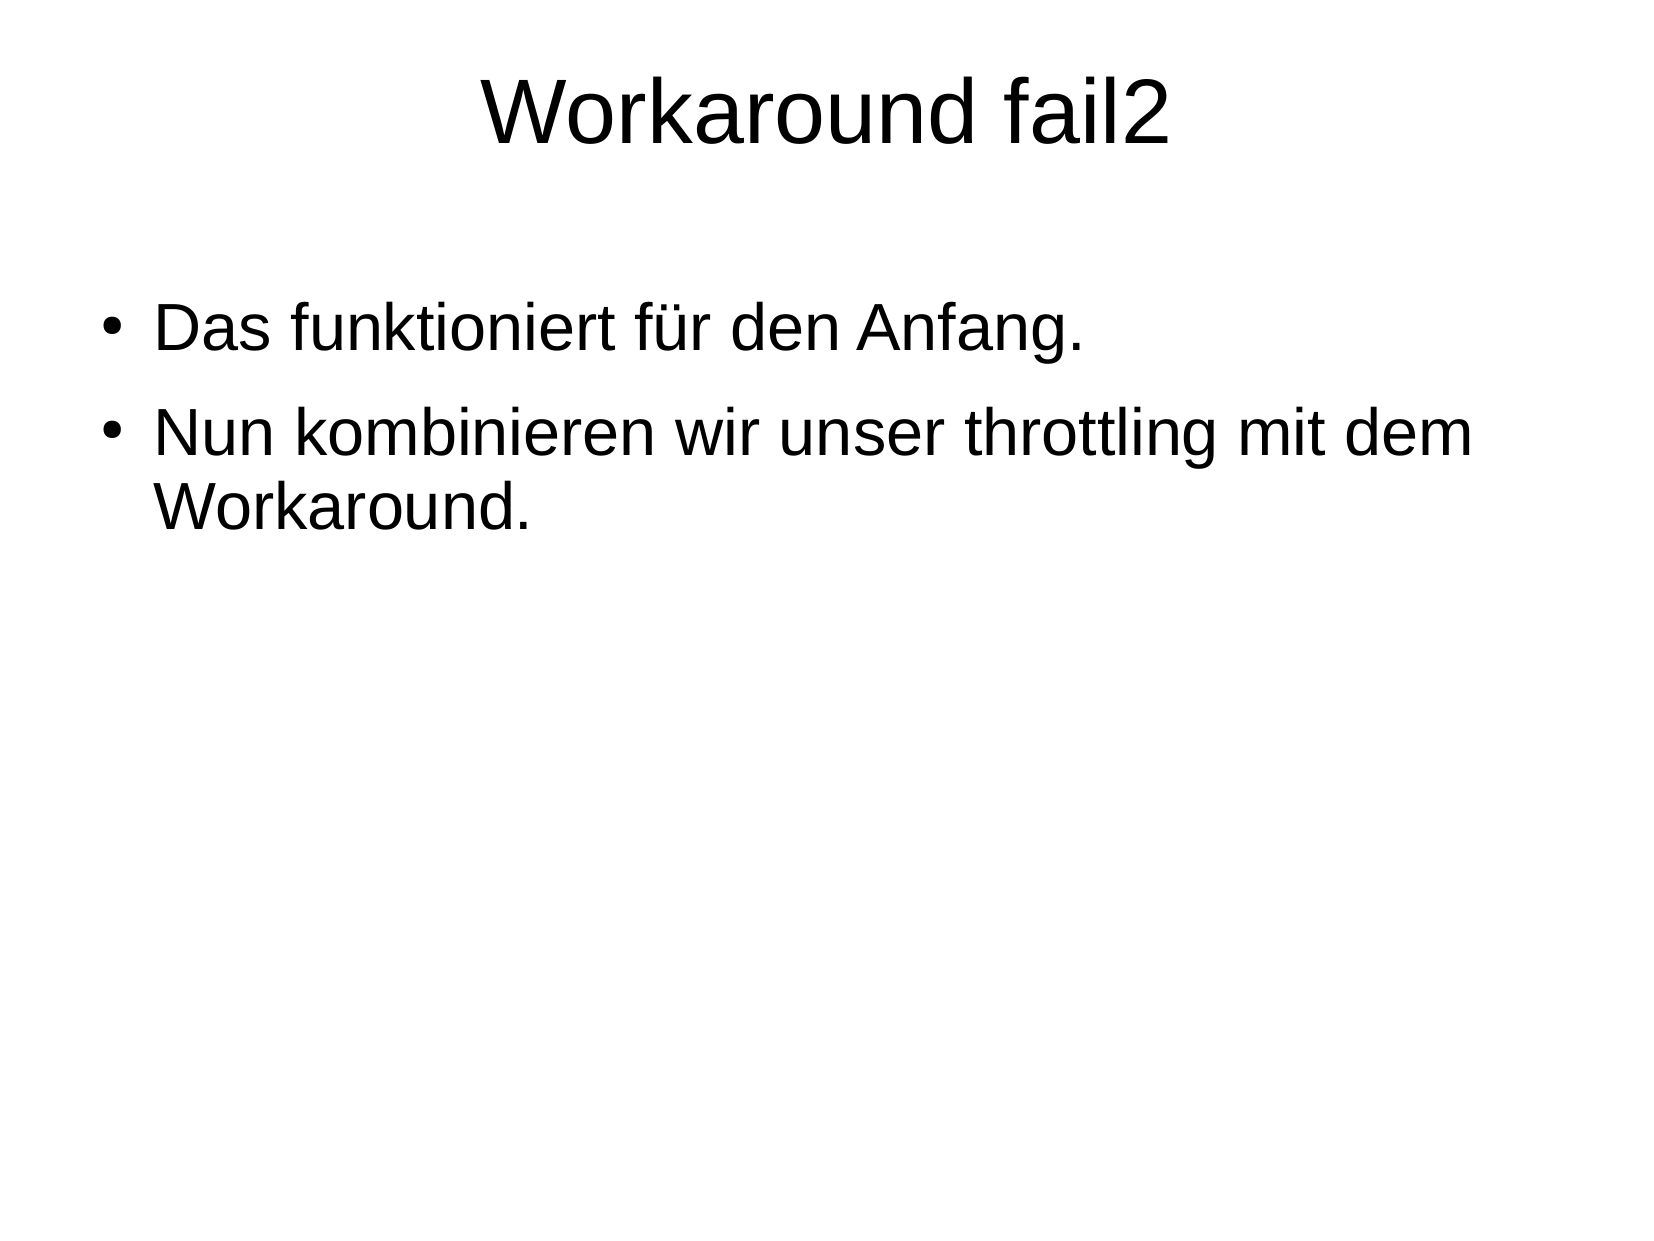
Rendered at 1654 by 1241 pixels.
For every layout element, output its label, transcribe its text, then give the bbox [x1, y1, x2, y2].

title Workaround fail2 [82, 8, 1571, 216]
list Das funktioniert für den Anfang. Nun kombinieren wir unser throttling mit dem Workaround. [82, 290, 1571, 1010]
